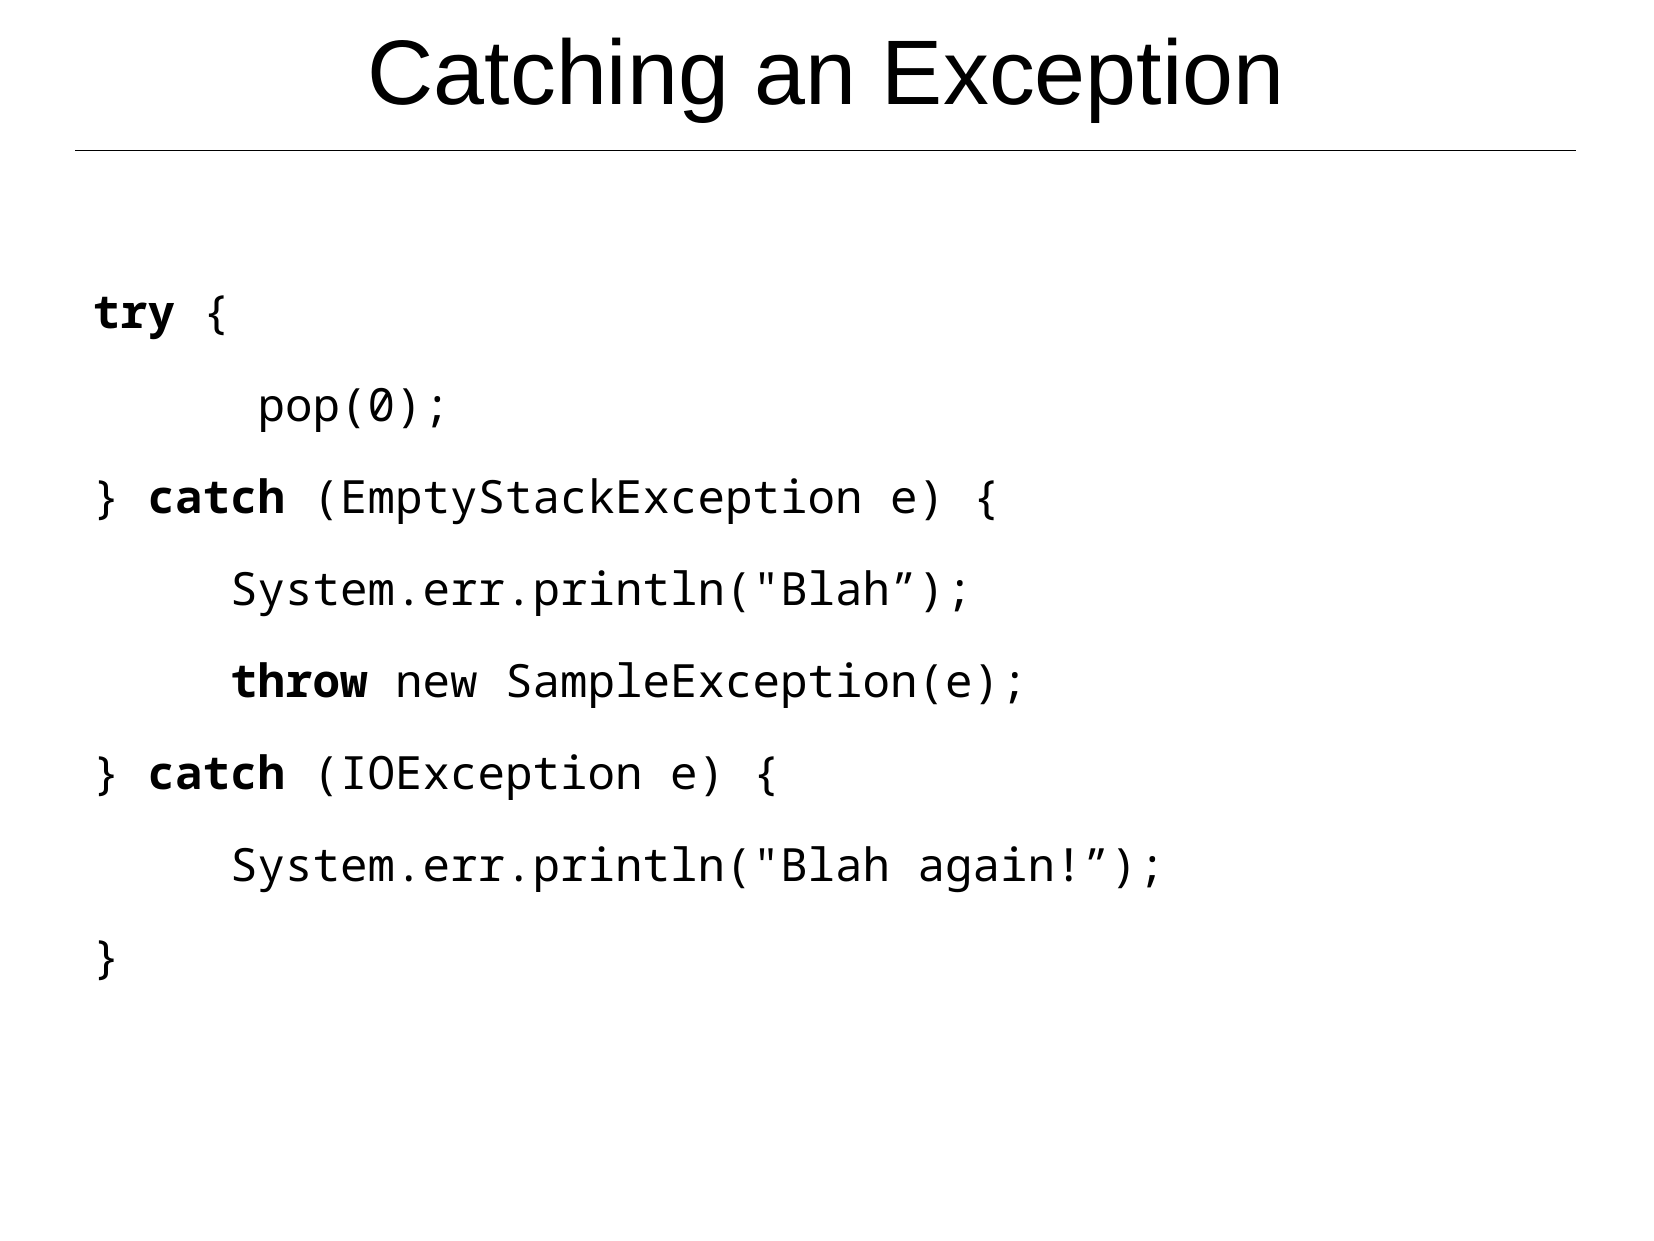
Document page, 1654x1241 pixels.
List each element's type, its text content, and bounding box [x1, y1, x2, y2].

list try { pop(0); } catch (EmptyStackException e) { System.err.println("Blah”); throw new SampleException(e); } catch (IOException e) { System.err.println("Blah again!”); } [75, 187, 1564, 1017]
title Catching an Exception [82, 3, 1571, 143]
